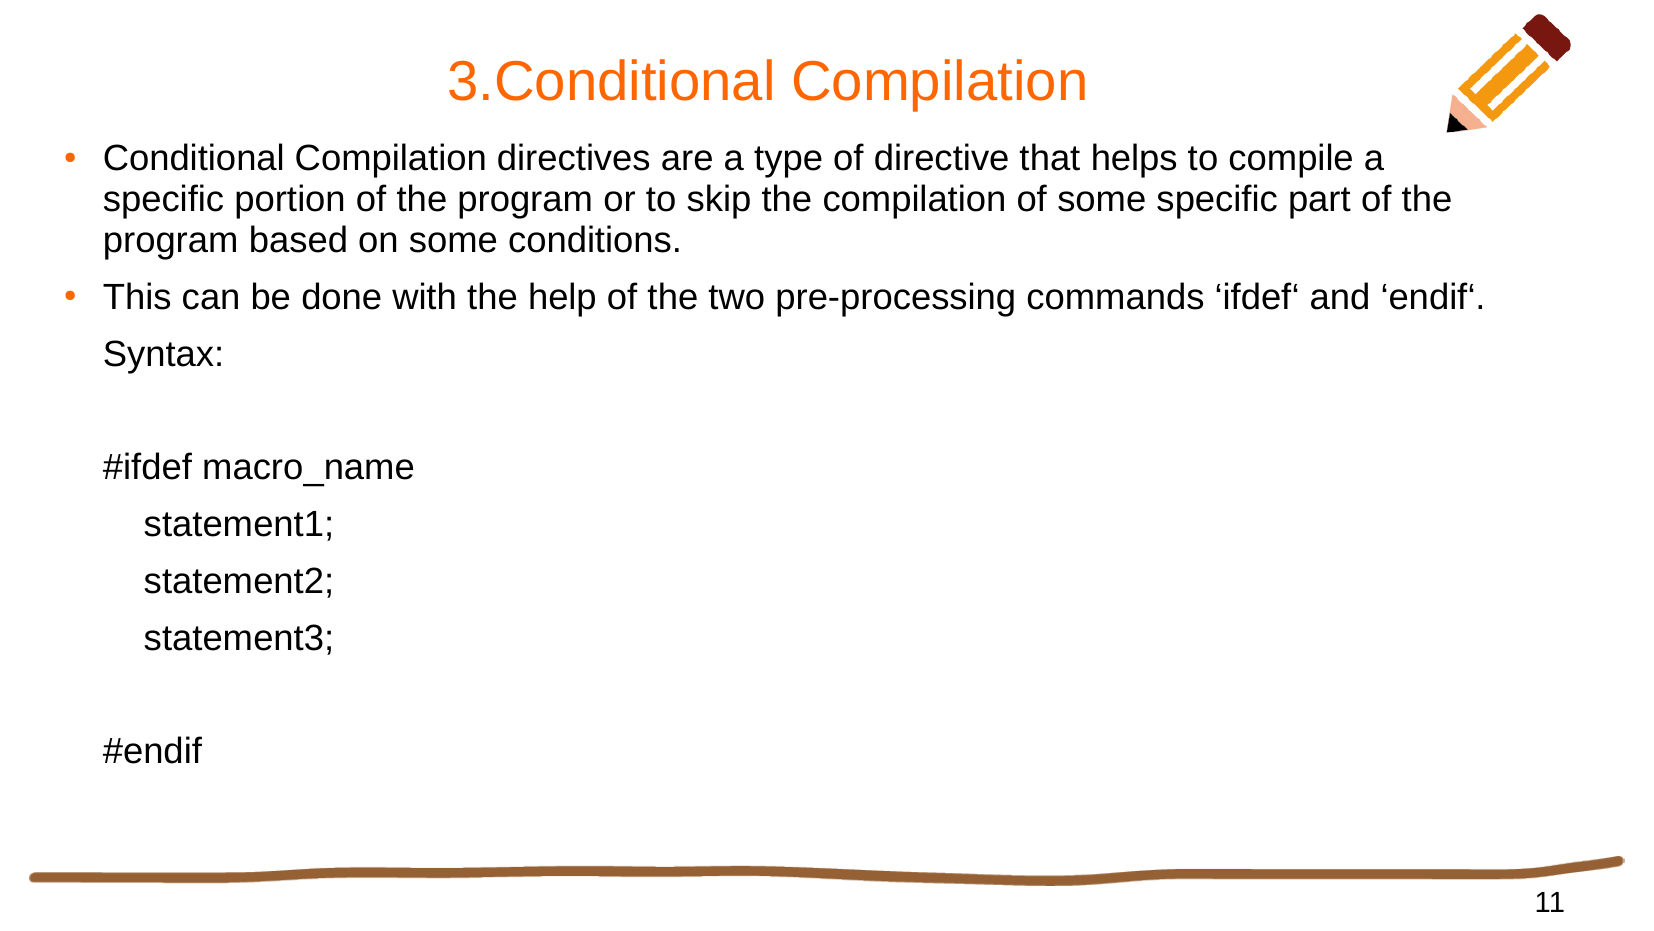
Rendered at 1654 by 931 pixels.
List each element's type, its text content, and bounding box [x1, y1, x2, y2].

picture [1446, 14, 1571, 133]
picture [29, 856, 1625, 886]
list Conditional Compilation directives are a type of directive that helps to compile a specific portion of the program or to skip the compilation of some specific part of the program based on some conditions. This can be done with the help of the two pre-processing commands ‘ifdef‘ and ‘endif‘. Syntax: #ifdef macro_name statement1; statement2; statement3; #endif [51, 137, 1501, 788]
title 3.Conditional Compilation [88, 29, 1447, 133]
